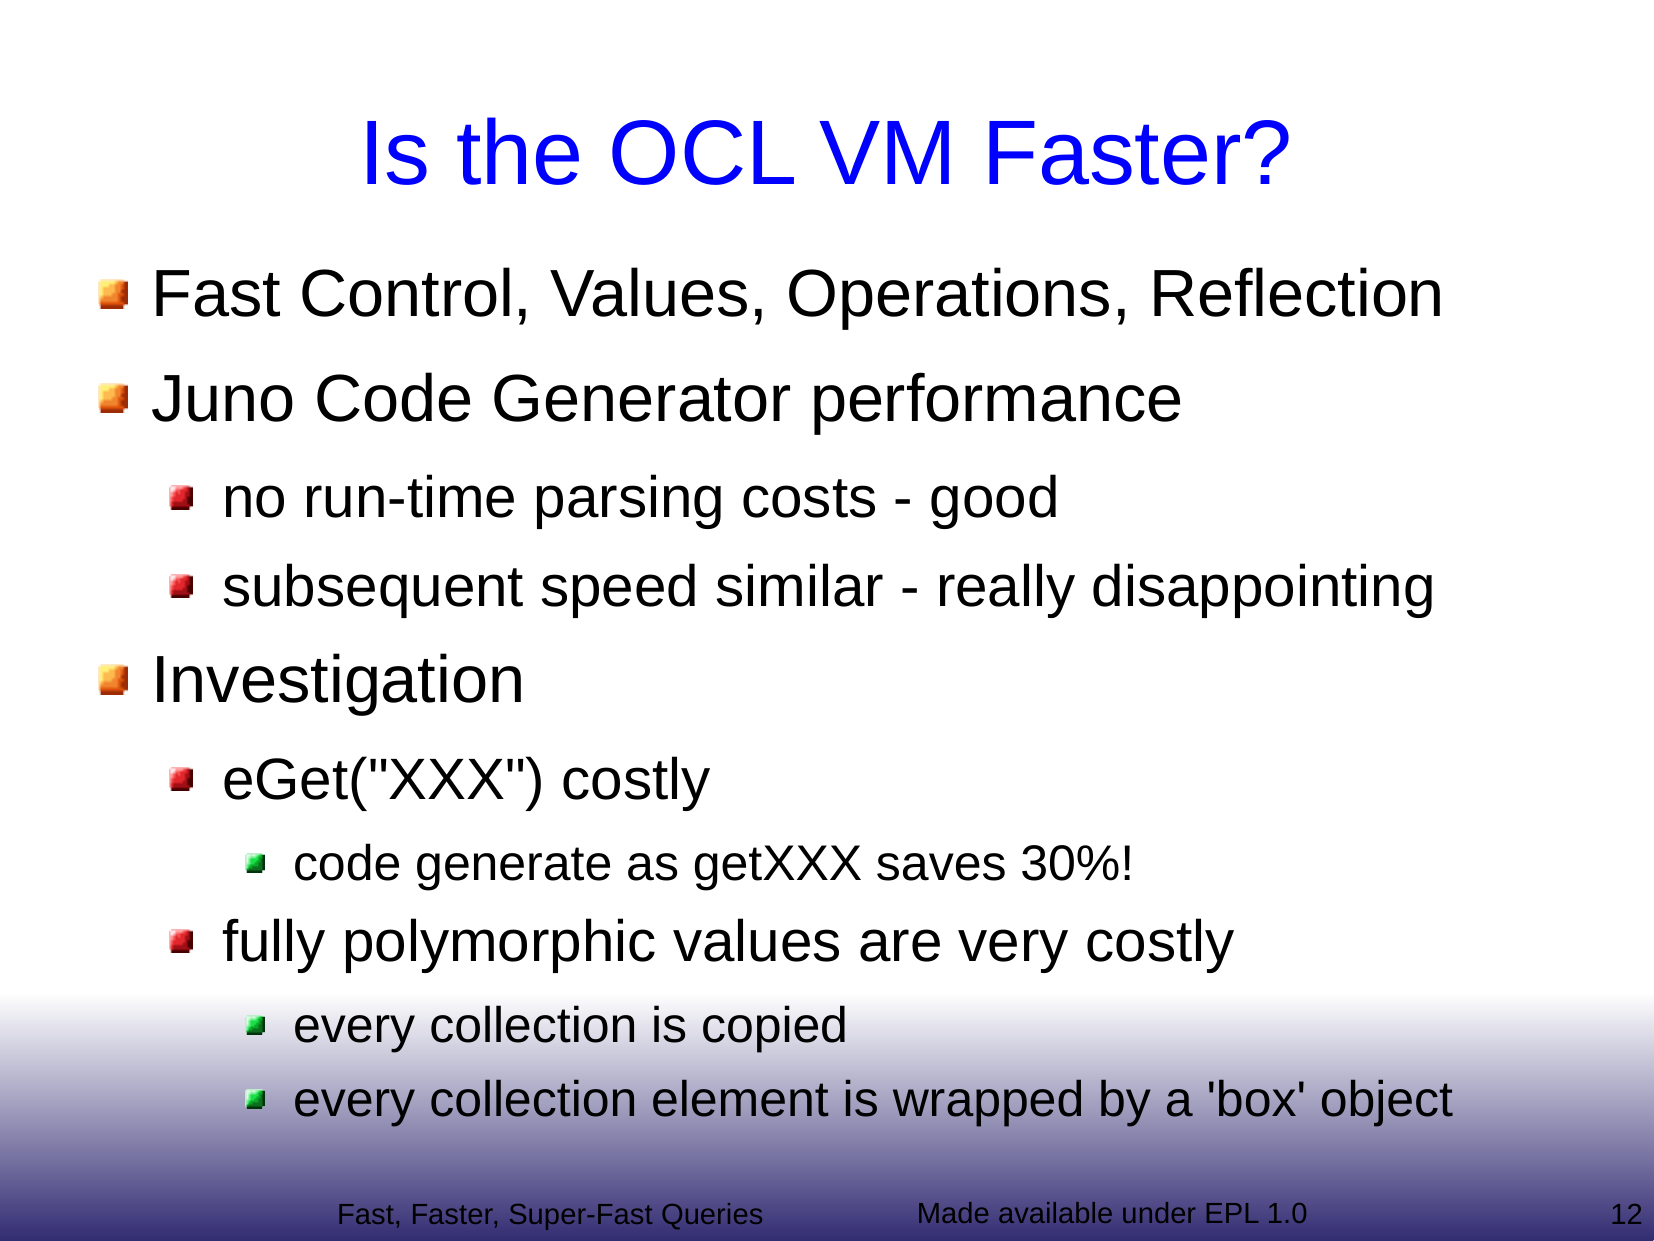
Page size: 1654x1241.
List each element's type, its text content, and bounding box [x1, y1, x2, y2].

title Is the OCL VM Faster? [82, 49, 1571, 257]
list Fast Control, Values, Operations, Reflection Juno Code Generator performance no run-time parsing costs - good subsequent speed similar - really disappointing Investigation eGet("XXX") costly code generate as getXXX saves 30%! fully polymorphic values are very costly every collection is copied every collection element is wrapped by a 'box' object [80, 256, 1569, 1126]
